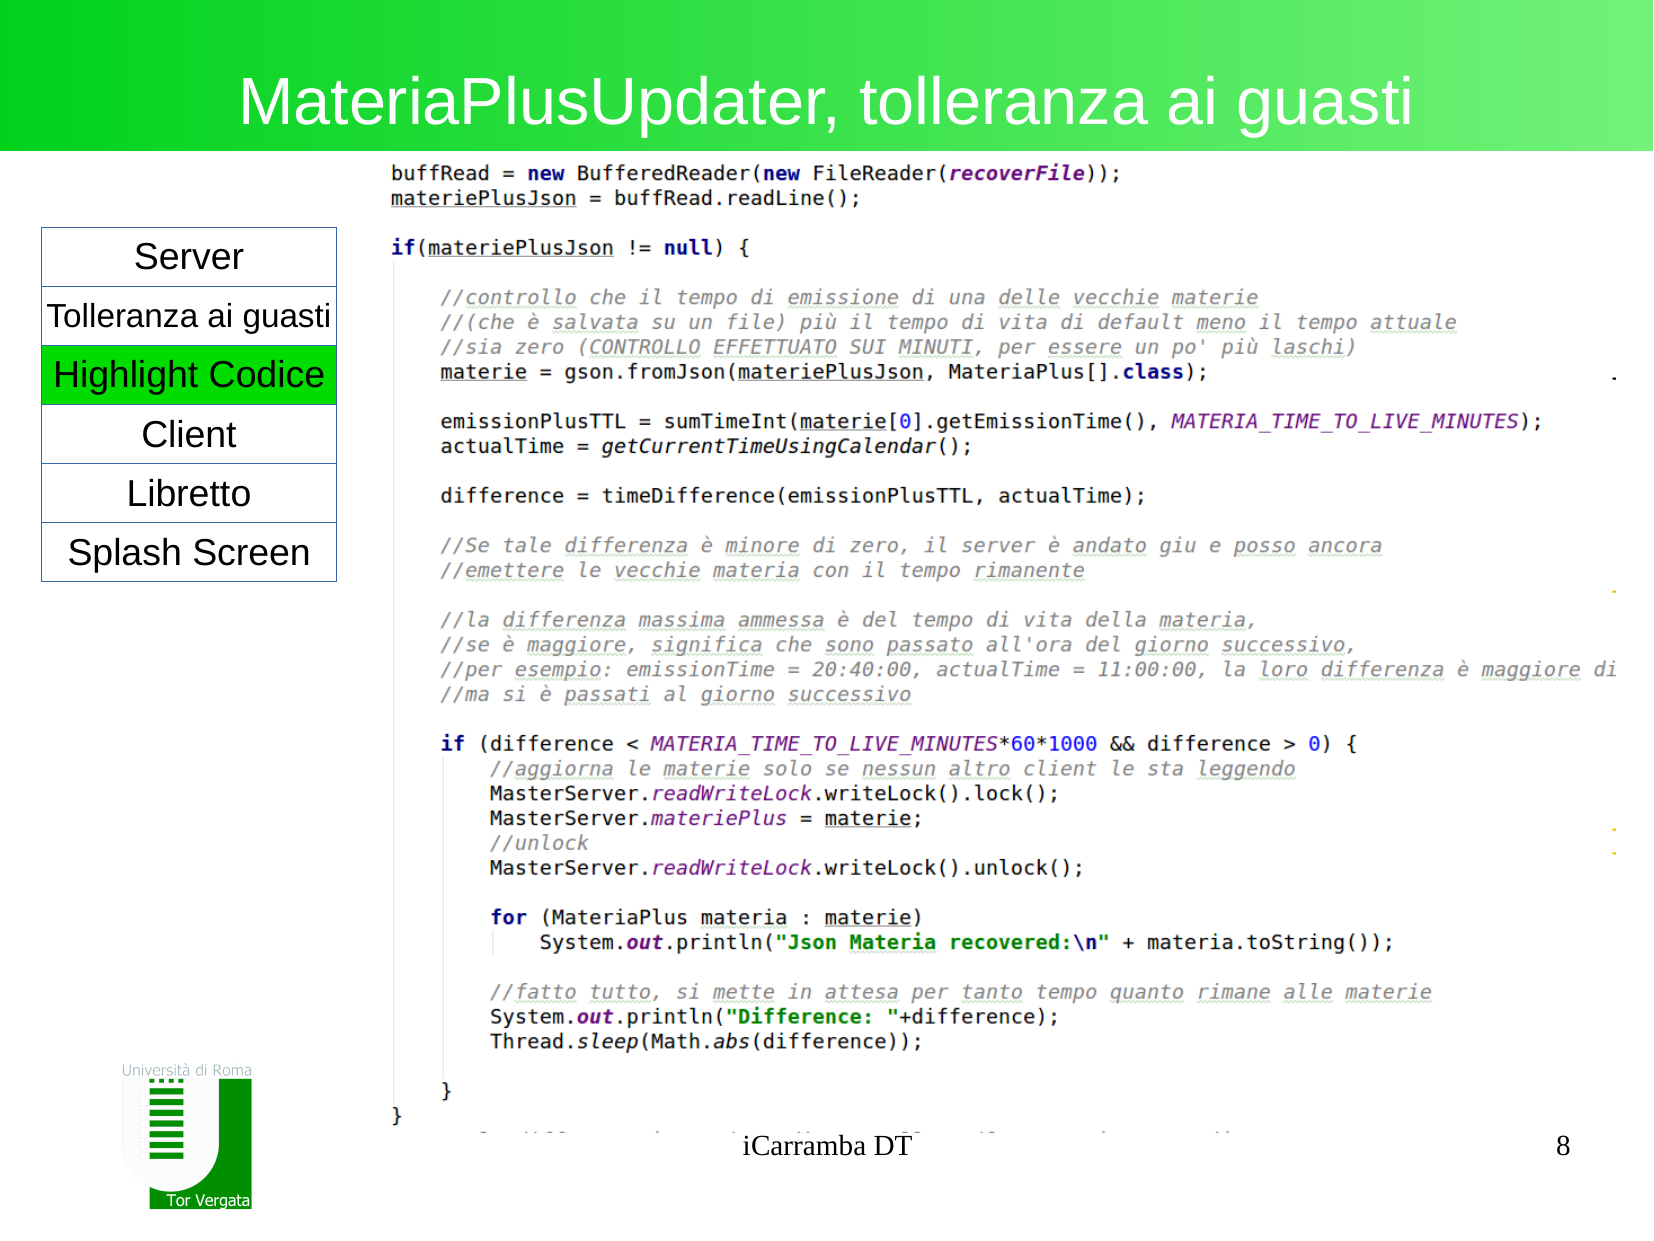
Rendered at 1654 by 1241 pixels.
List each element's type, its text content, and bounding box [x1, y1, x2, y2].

title MateriaPlusUpdater, tolleranza ai guasti [82, 49, 1571, 155]
text_box Server [41, 227, 337, 286]
text_box Splash Screen [41, 522, 337, 582]
picture [374, 160, 1616, 1133]
picture [120, 1061, 256, 1215]
text_box Libretto [41, 463, 337, 522]
text_box Tolleranza ai guasti [41, 286, 337, 345]
text_box Highlight Codice [41, 345, 337, 404]
text_box Client [41, 404, 337, 463]
